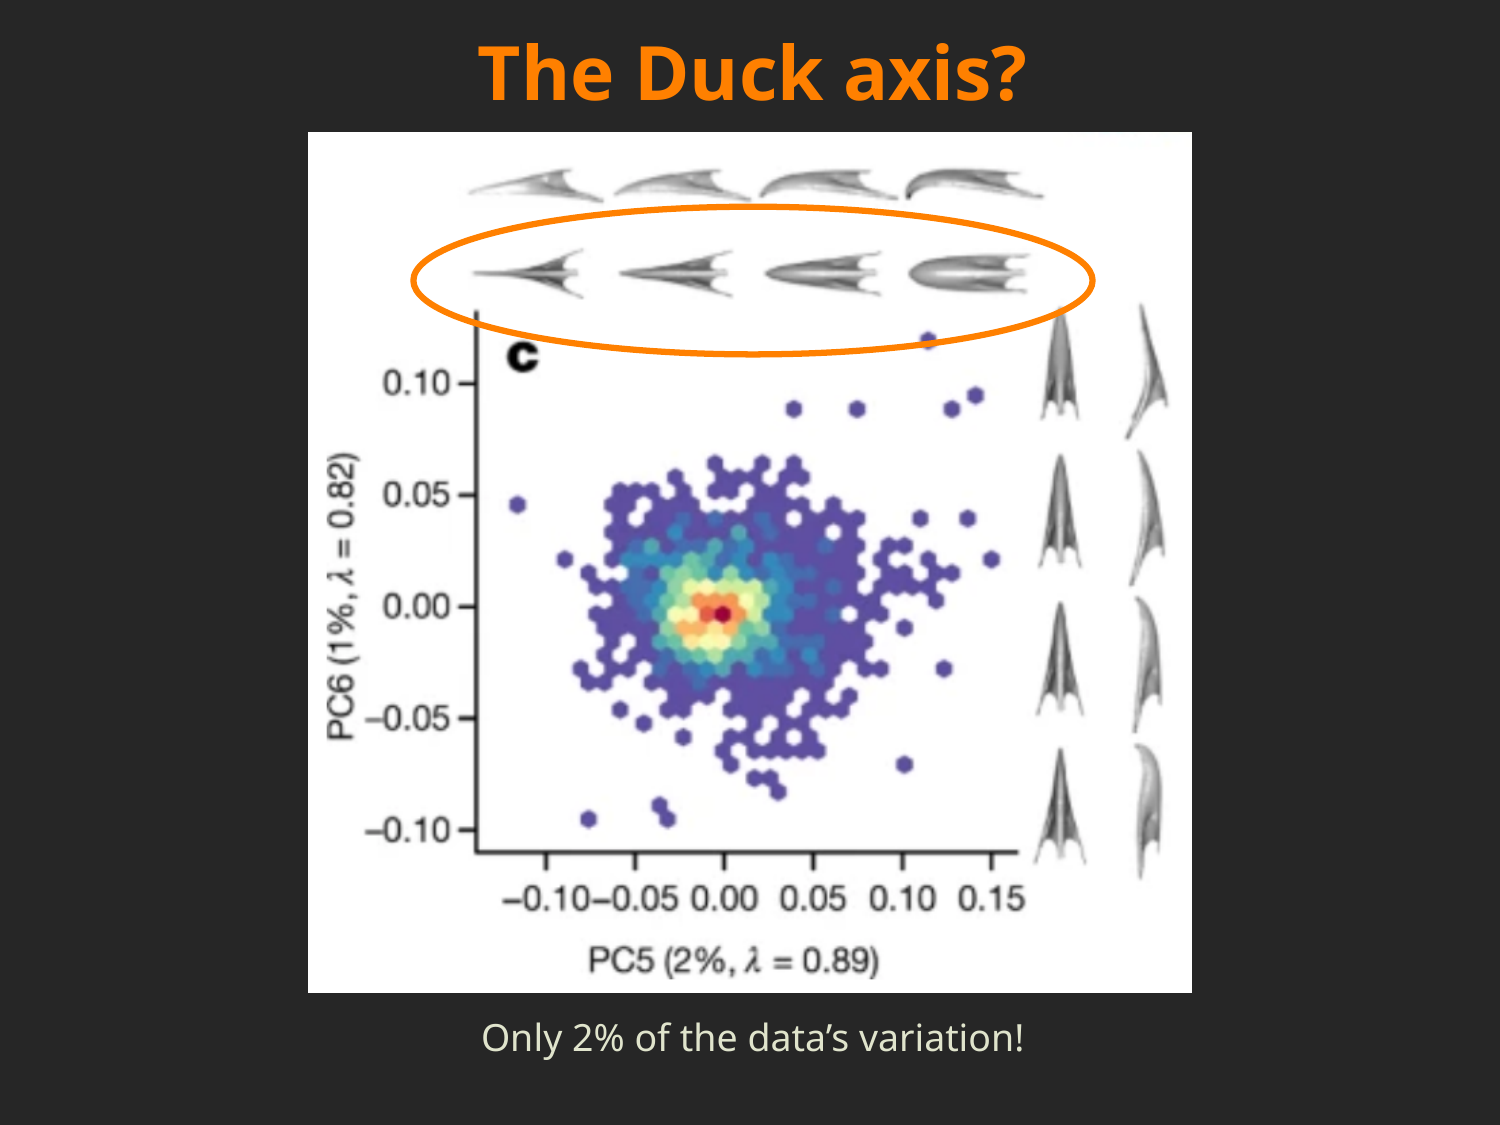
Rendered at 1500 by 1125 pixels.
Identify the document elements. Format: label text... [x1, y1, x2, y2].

picture [308, 132, 1192, 993]
text_box The Duck axis? [324, 13, 1182, 119]
text_box Only 2% of the data’s variation! [324, 1003, 1182, 1096]
